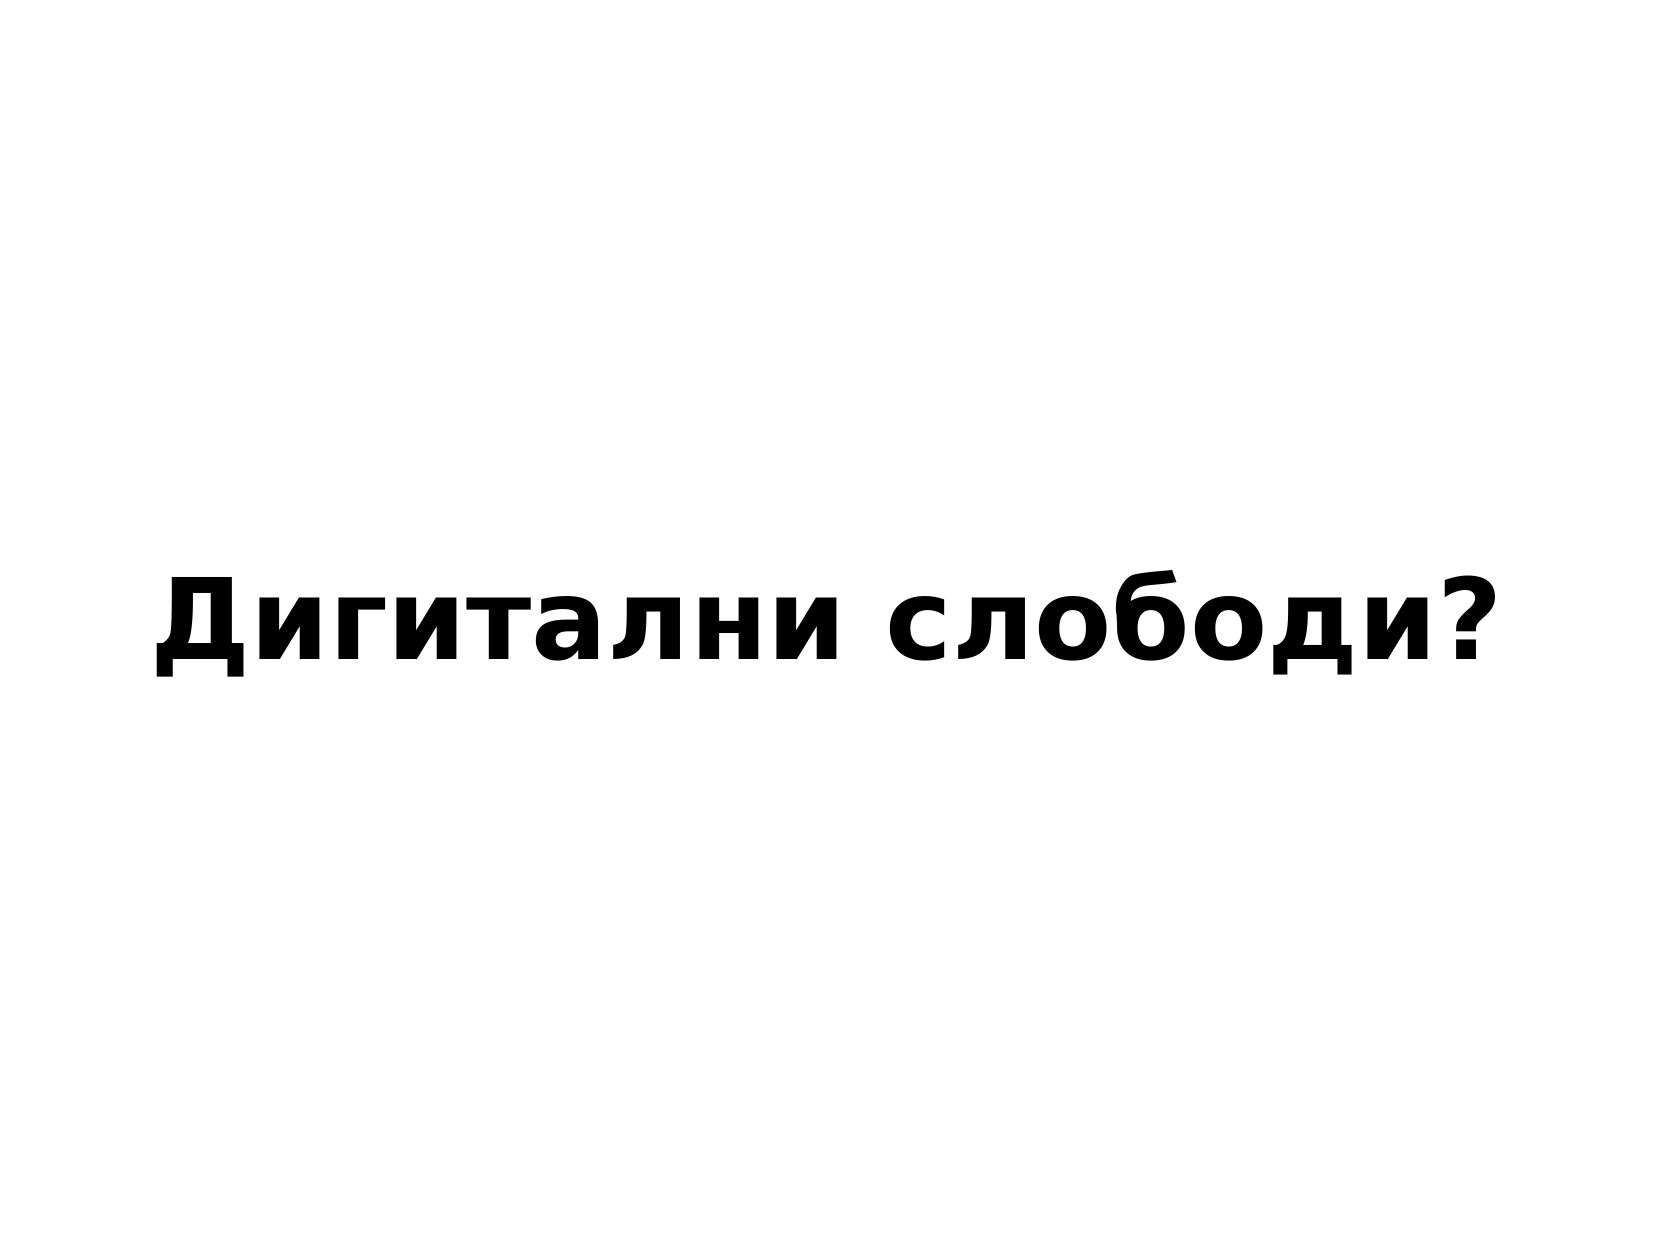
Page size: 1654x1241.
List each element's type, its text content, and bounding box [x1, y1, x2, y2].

subtitle Дигитални слободи? [0, 0, 1654, 1241]
